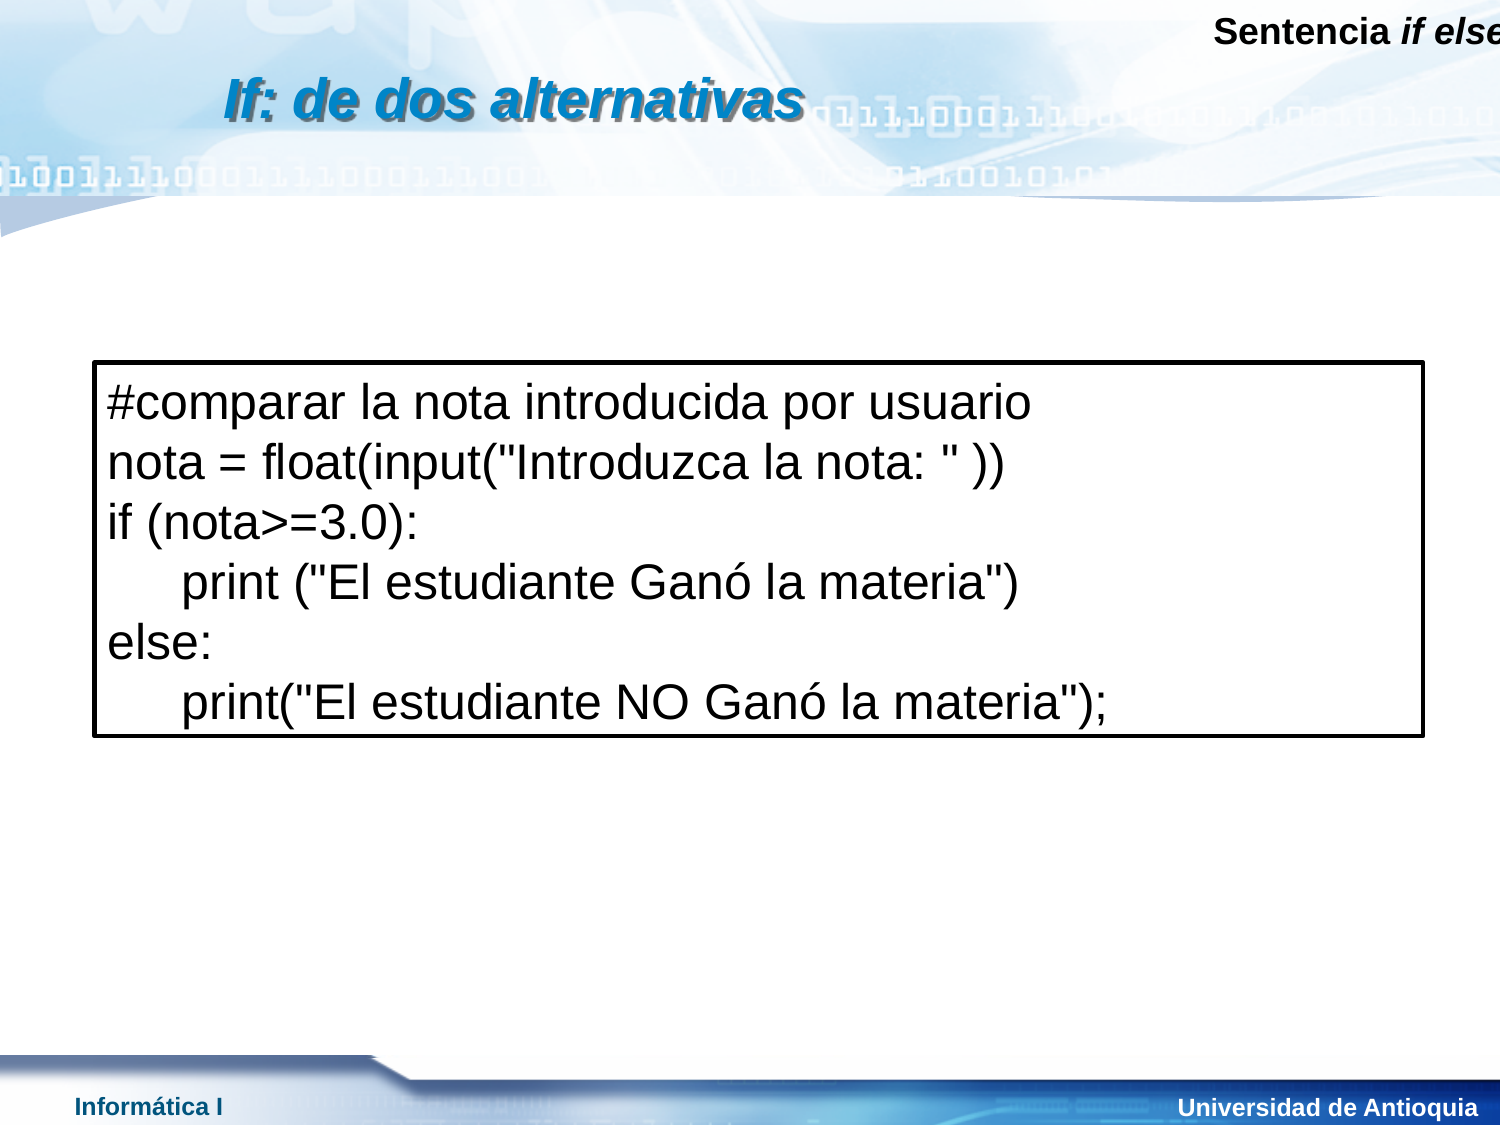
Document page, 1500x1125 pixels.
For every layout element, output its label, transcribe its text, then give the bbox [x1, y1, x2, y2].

picture [0, 1055, 1500, 1125]
text_box Sentencia if else [1199, 0, 1500, 59]
text_box #comparar la nota introducida por usuario nota = float(input("Introduzca la nota: " )) if (nota>=3.0): print ("El estudiante Ganó la materia") else: print("El estudiante NO Ganó la materia"); [94, 362, 1424, 737]
title If: de dos alternativas [208, 54, 1462, 139]
picture [0, 0, 1500, 196]
